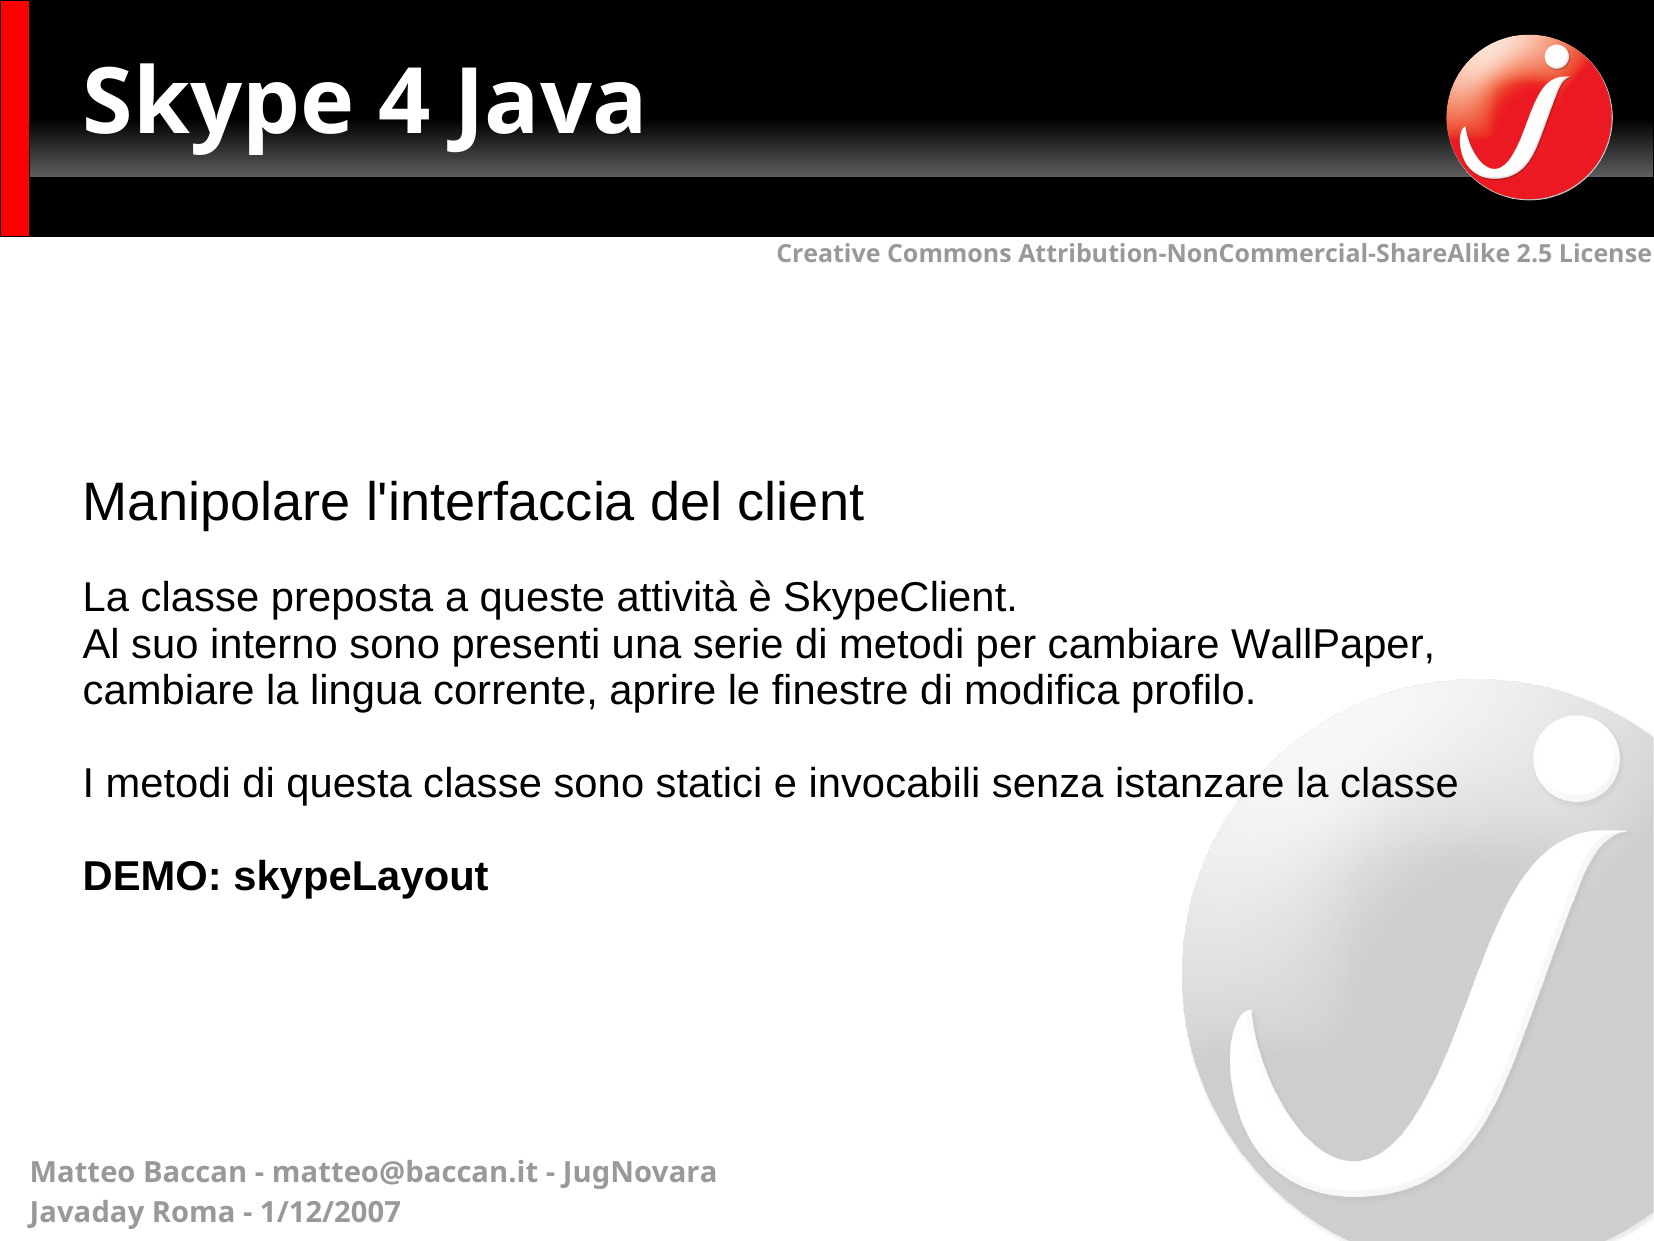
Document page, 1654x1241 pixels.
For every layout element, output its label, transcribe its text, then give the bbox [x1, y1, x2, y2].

text_box [627, 219, 1188, 291]
picture [1181, 679, 1654, 1241]
picture [1434, 28, 1625, 207]
title Skype 4 Java [82, 43, 1571, 154]
subtitle Manipolare l'interfaccia del client La classe preposta a queste attività è SkypeClient. Al suo interno sono presenti una serie di metodi per cambiare WallPaper, cambiare la lingua corrente, aprire le finestre di modifica profilo. I metodi di questa classe sono statici e invocabili senza istanzare la classe DEMO: skypeLayout [82, 431, 1571, 939]
